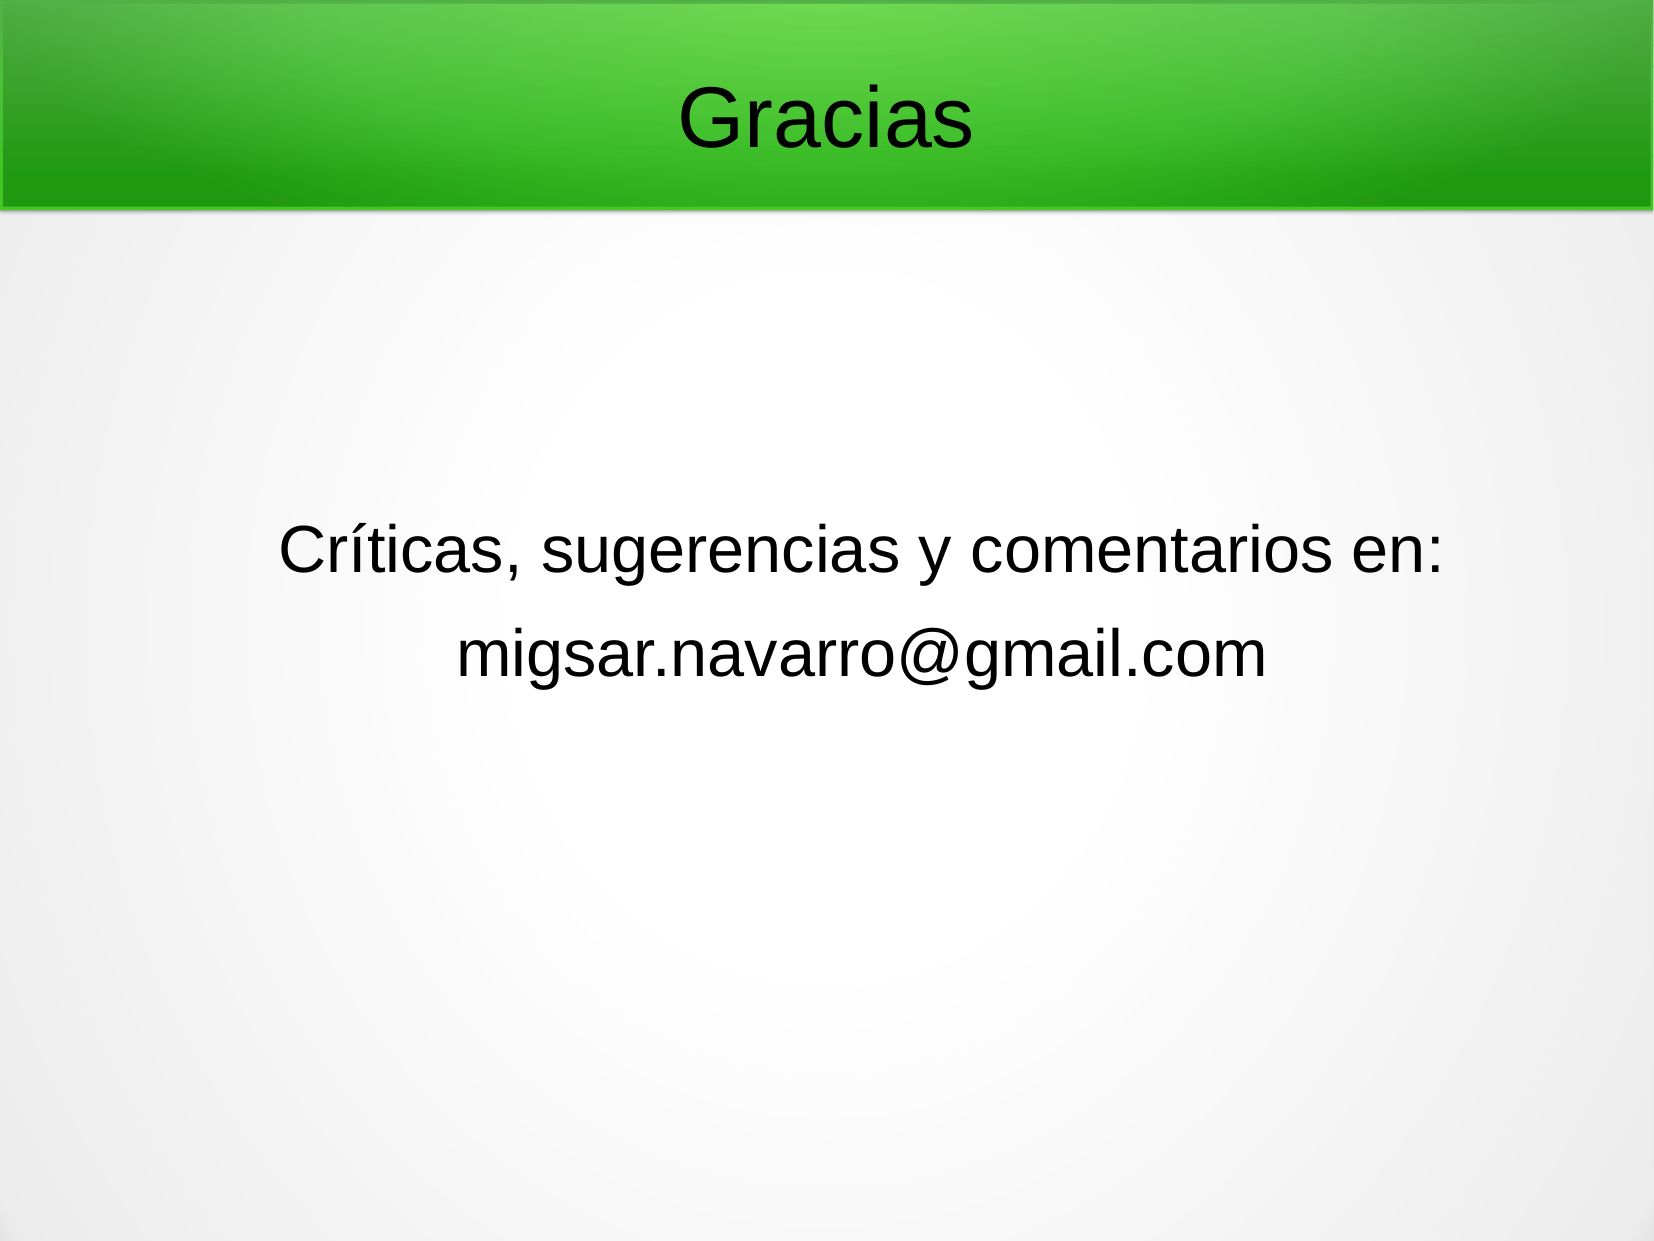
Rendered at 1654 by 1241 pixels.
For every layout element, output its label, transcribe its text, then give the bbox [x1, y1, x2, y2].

title Gracias [82, 47, 1571, 189]
list Críticas, sugerencias y comentarios en: migsar.navarro@gmail.com [82, 511, 1571, 738]
